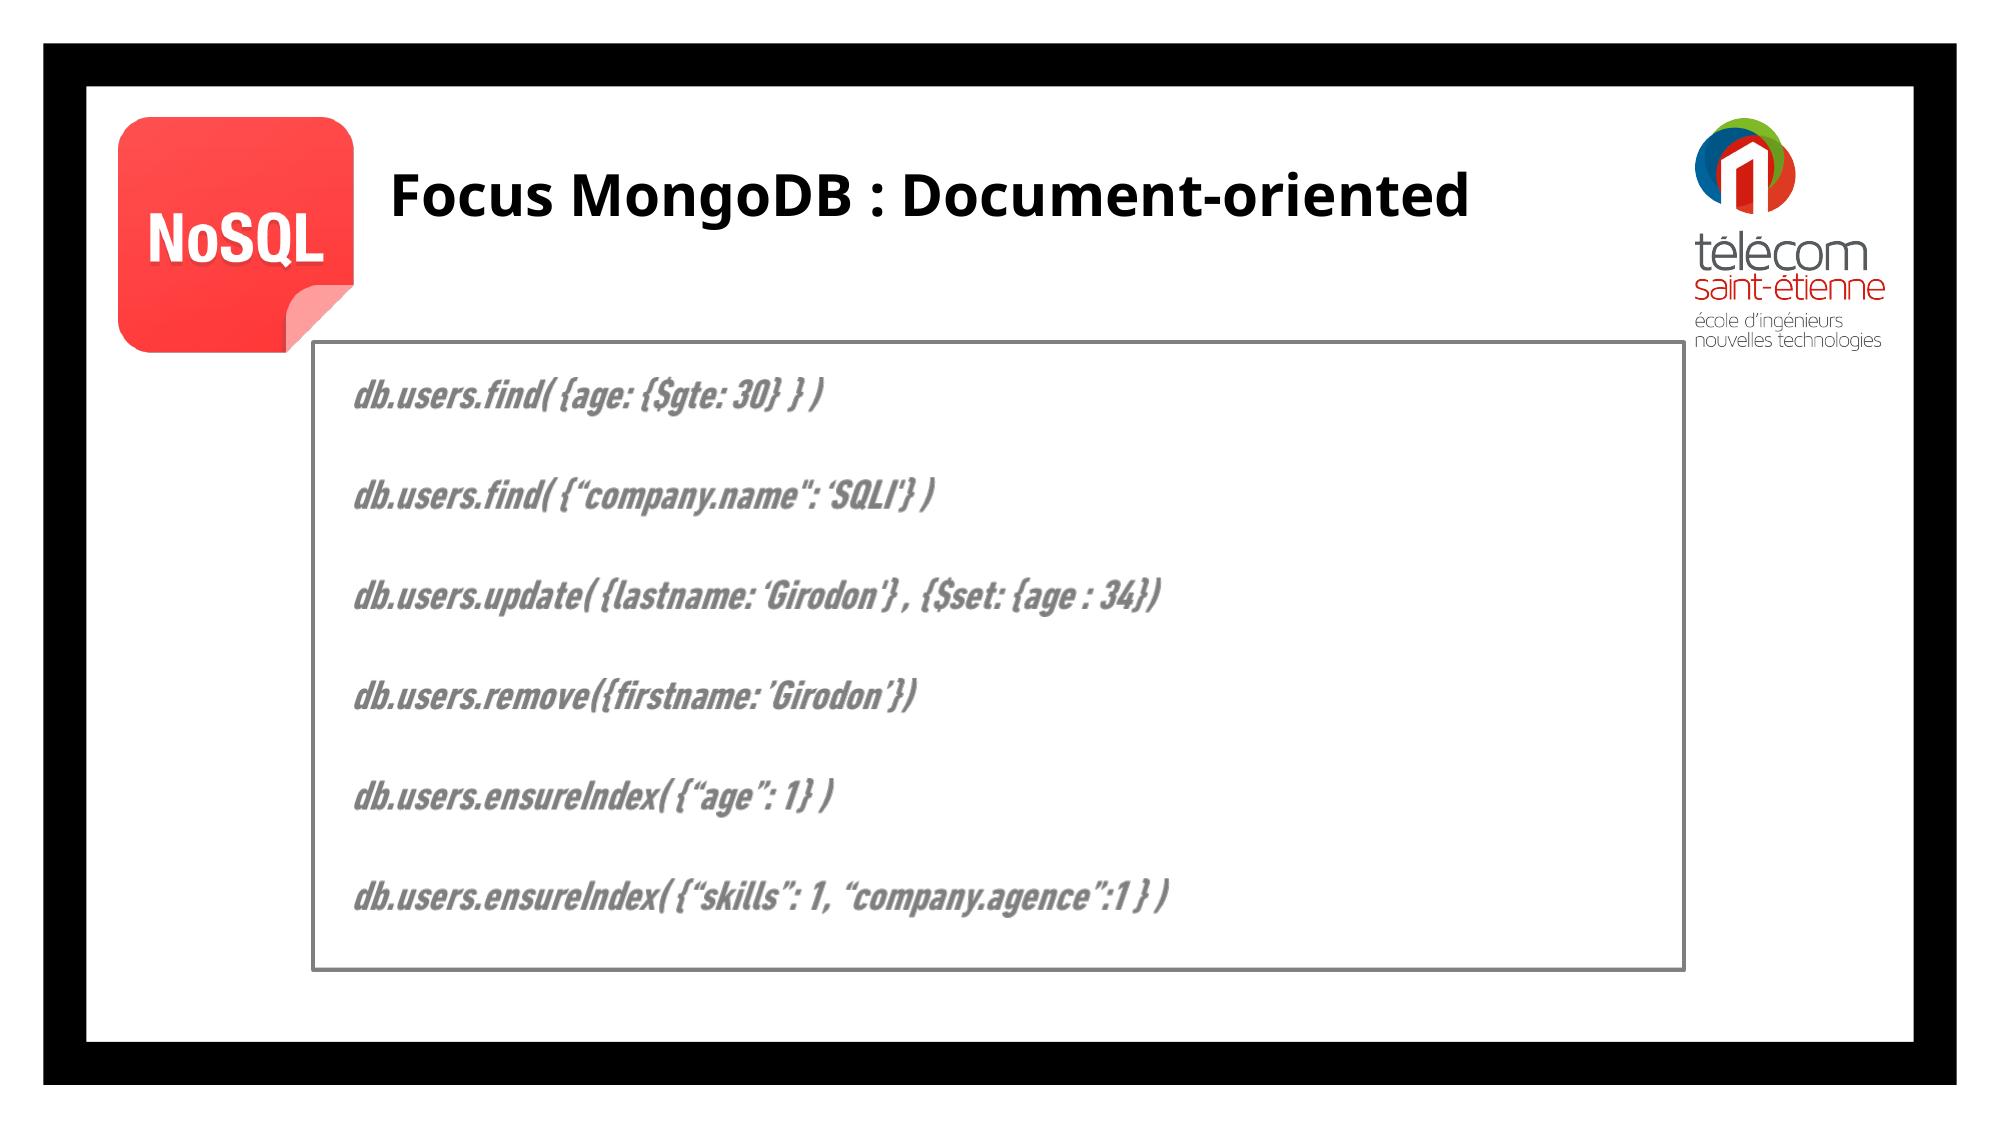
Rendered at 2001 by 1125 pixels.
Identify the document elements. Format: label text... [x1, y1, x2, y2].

picture [101, 100, 1686, 1044]
picture [1695, 118, 1885, 351]
title Focus MongoDB : Document-oriented [370, 138, 1695, 304]
